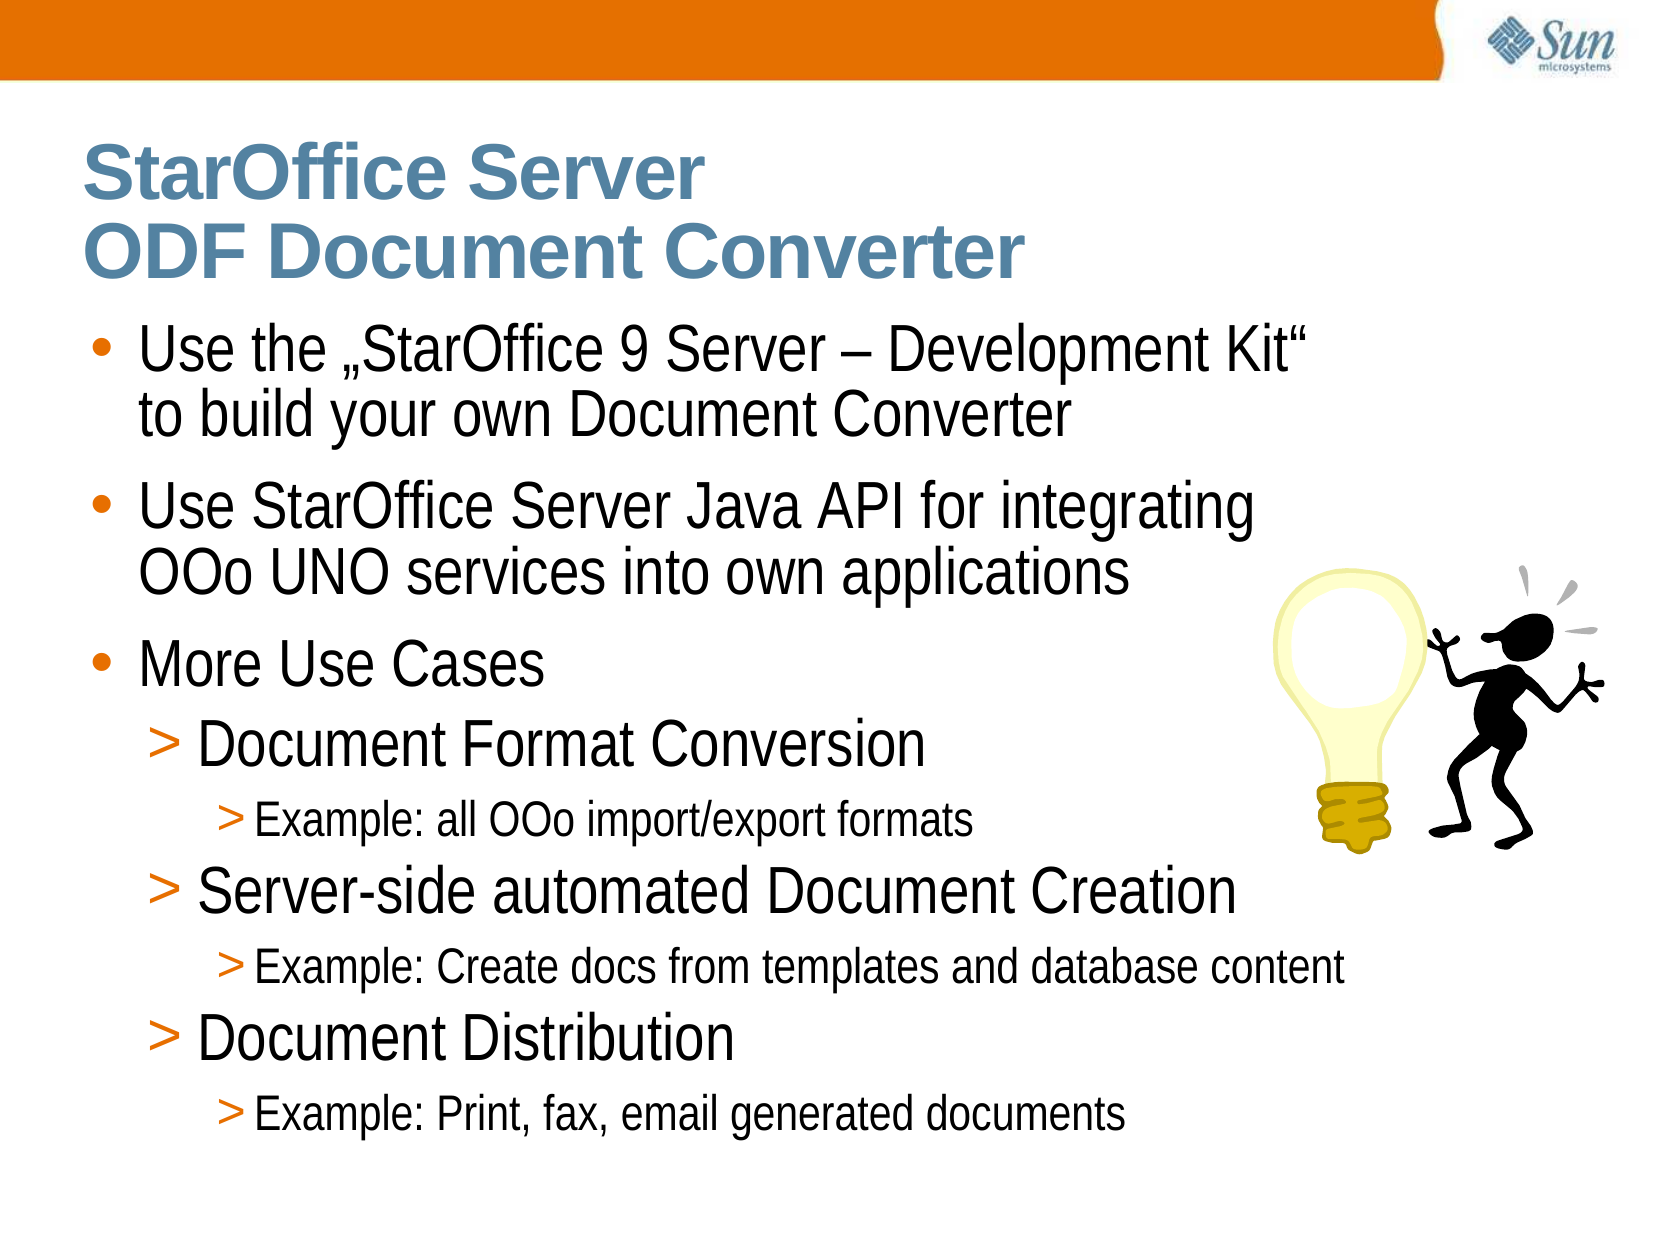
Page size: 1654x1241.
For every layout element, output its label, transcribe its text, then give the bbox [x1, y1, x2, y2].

picture [0, 0, 1654, 83]
picture [1271, 564, 1606, 856]
title StarOffice Server ODF Document Converter [82, 135, 1585, 304]
list Use the „StarOffice 9 Server – Development Kit“ to build your own Document Converter Use StarOffice Server Java API for integrating OOo UNO services into own applications More Use Cases Document Format Conversion Example: all OOo import/export formats Server-side automated Document Creation Example: Create docs from templates and database content Document Distribution Example: Print, fax, email generated documents [71, 319, 1545, 1156]
